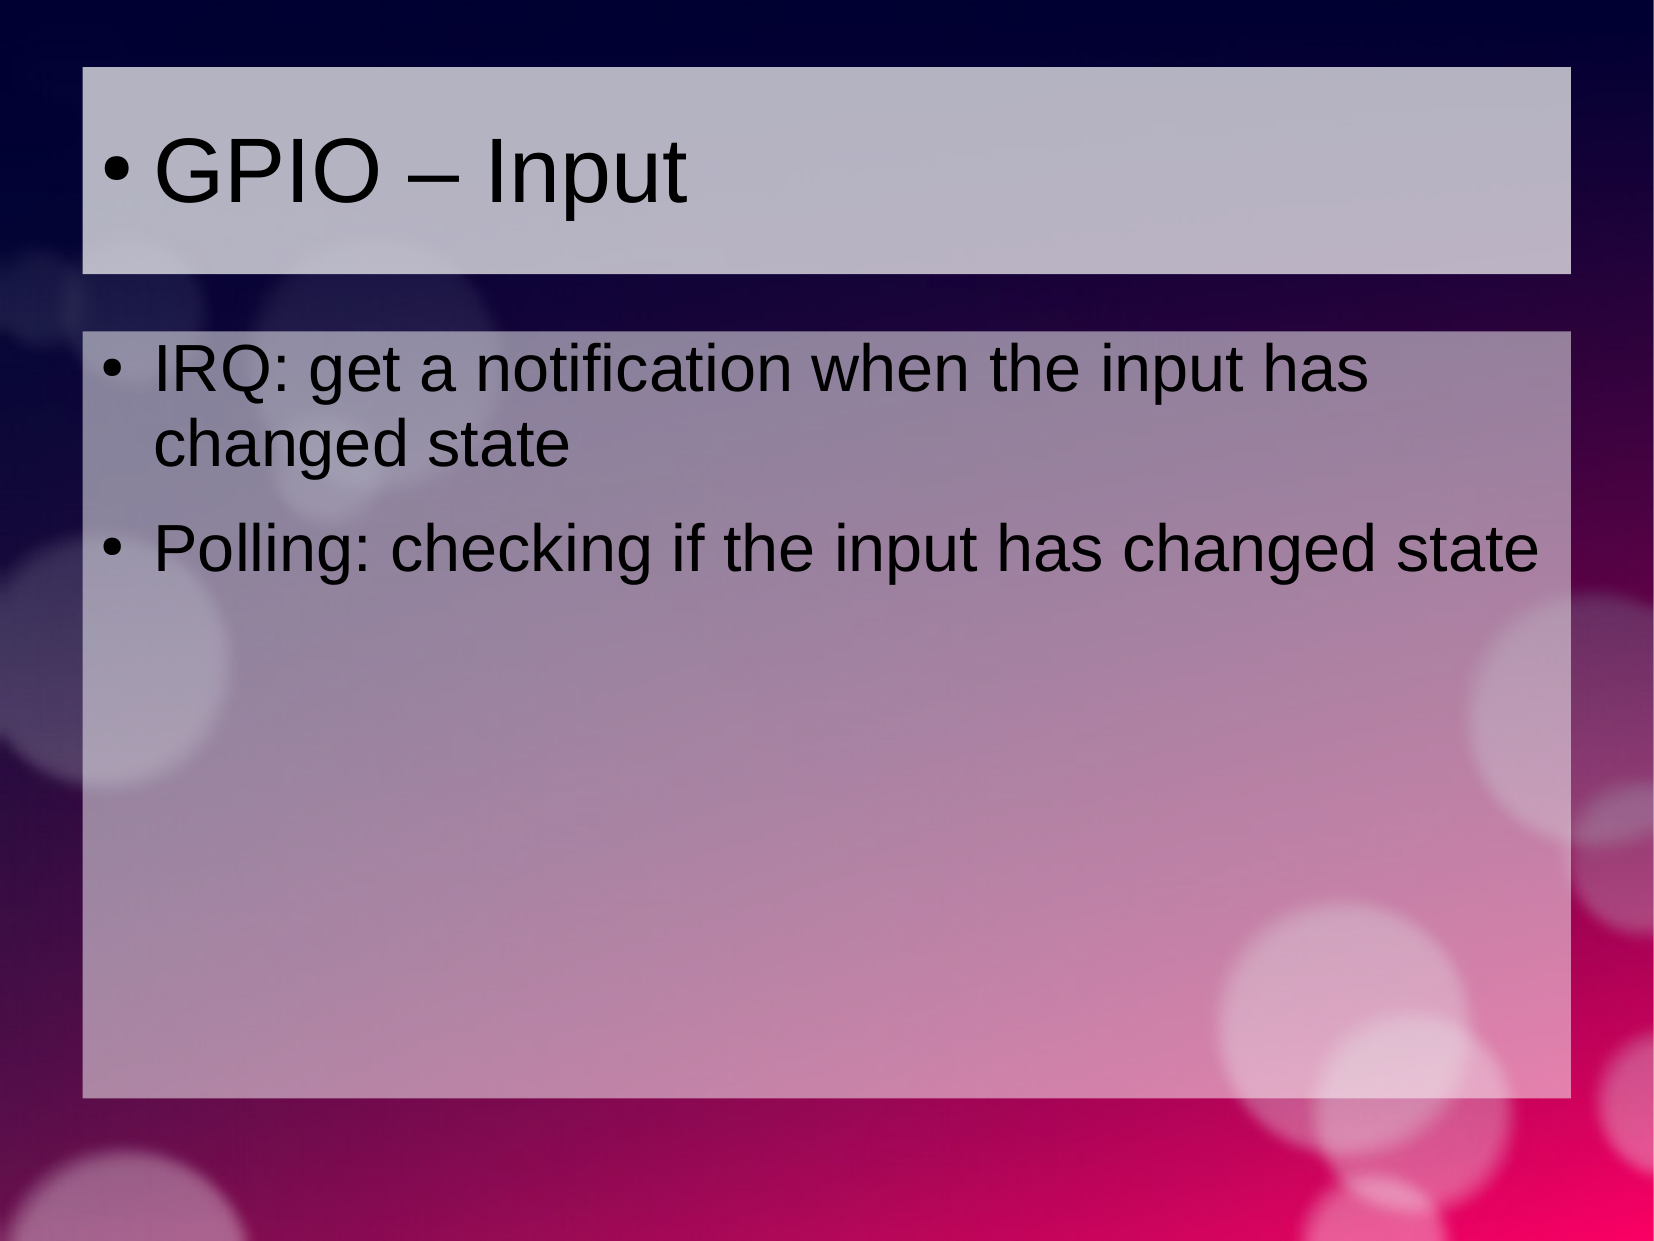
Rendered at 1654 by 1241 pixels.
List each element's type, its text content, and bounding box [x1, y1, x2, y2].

picture [0, 0, 1654, 1241]
title GPIO – Input [82, 67, 1571, 275]
list IRQ: get a notification when the input has changed state Polling: checking if the input has changed state [82, 331, 1571, 1099]
